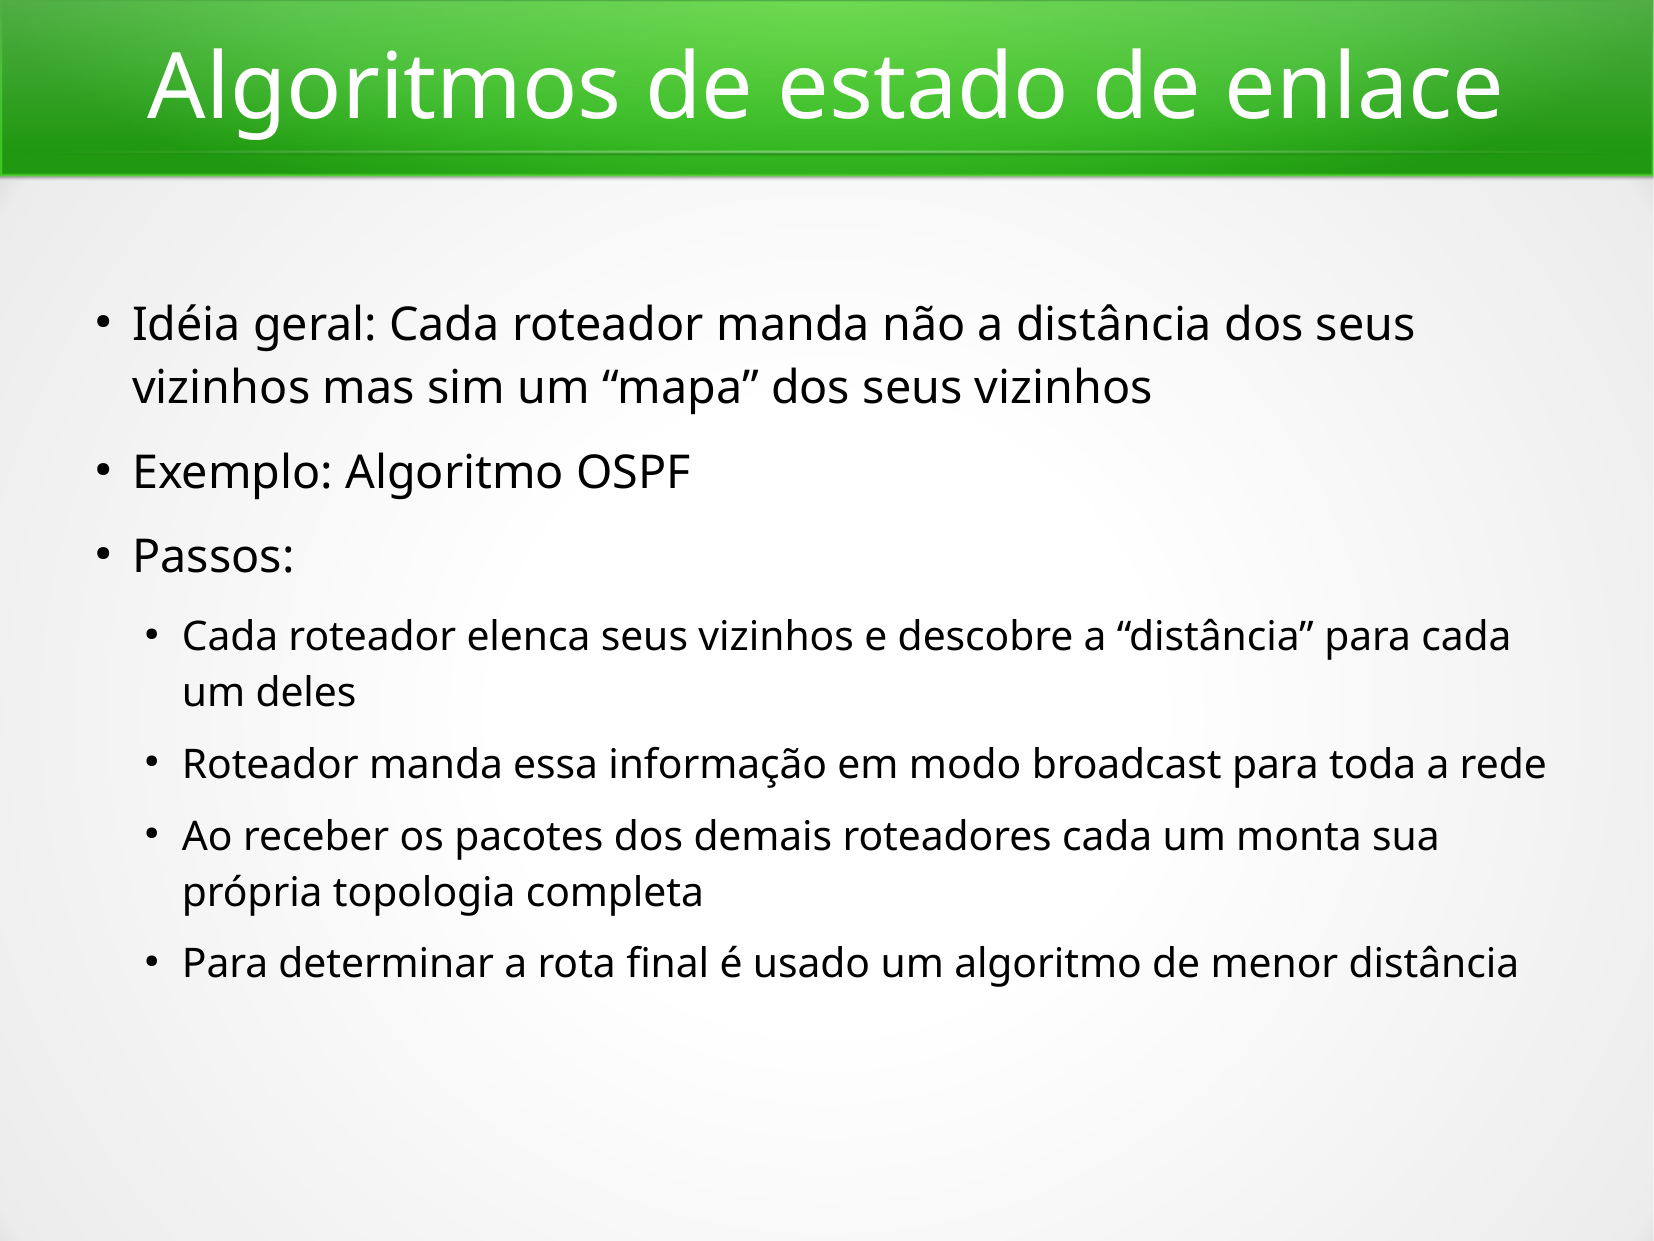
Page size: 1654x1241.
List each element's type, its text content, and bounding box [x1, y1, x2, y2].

title Algoritmos de estado de enlace [82, 11, 1571, 154]
picture [0, 0, 1654, 1241]
list Idéia geral: Cada roteador manda não a distância dos seus vizinhos mas sim um “mapa” dos seus vizinhos Exemplo: Algoritmo OSPF Passos: Cada roteador elenca seus vizinhos e descobre a “distância” para cada um deles Roteador manda essa informação em modo broadcast para toda a rede Ao receber os pacotes dos demais roteadores cada um monta sua própria topologia completa Para determinar a rota final é usado um algoritmo de menor distância [82, 290, 1571, 1010]
